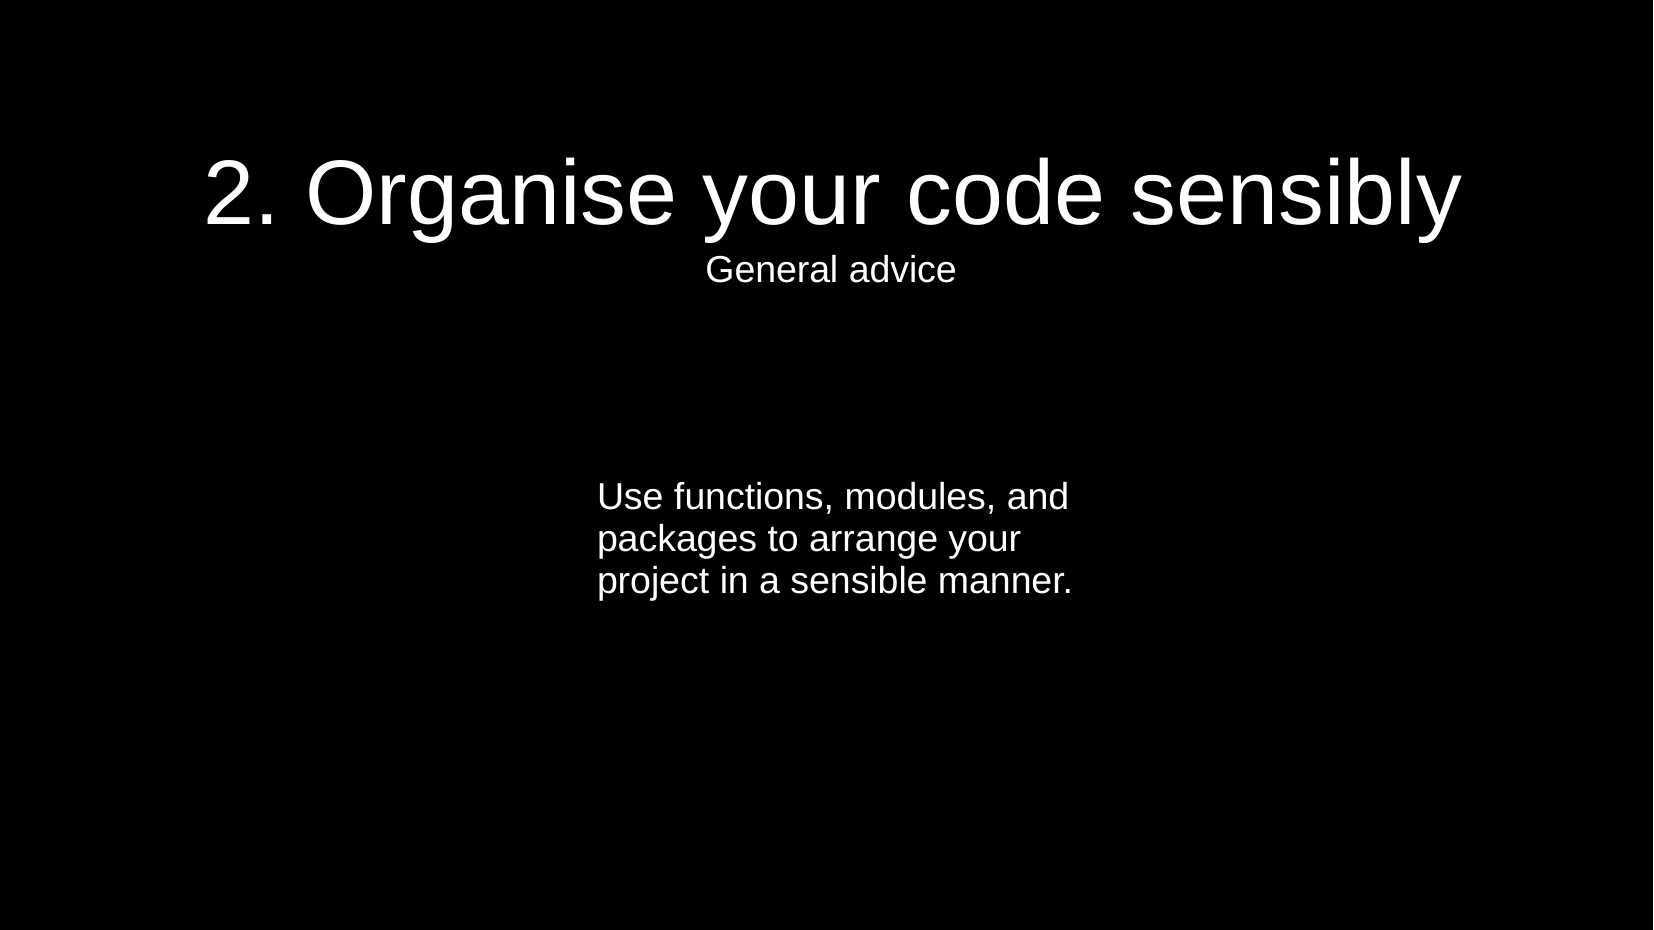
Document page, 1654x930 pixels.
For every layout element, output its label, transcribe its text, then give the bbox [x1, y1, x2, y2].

title General advice [87, 191, 1576, 348]
text_box Use functions, modules, and packages to arrange your project in a sensible manner. [582, 467, 1135, 639]
title 2. Organise your code sensibly [90, 114, 1578, 271]
